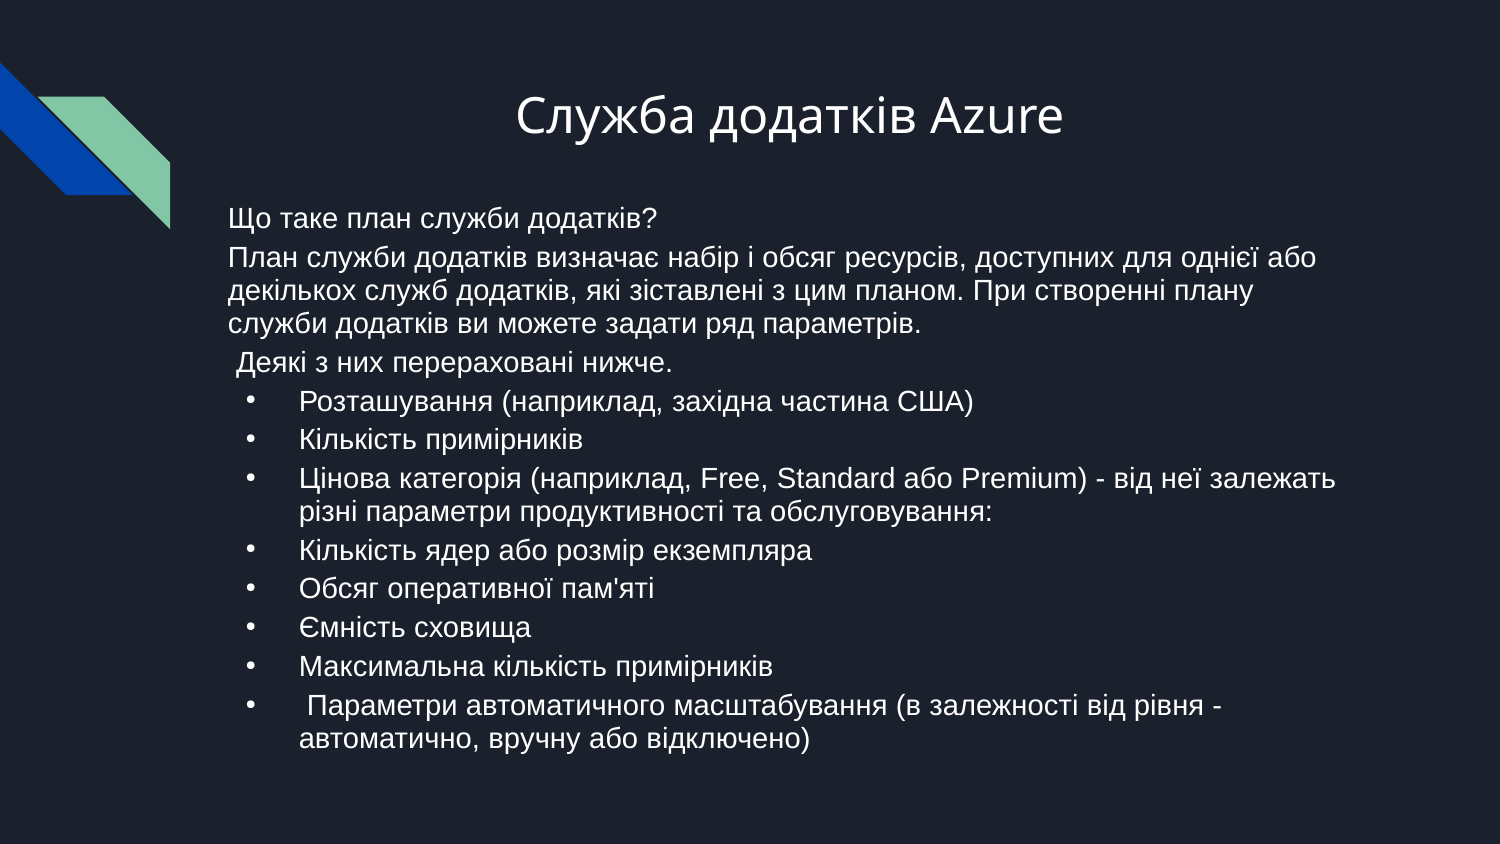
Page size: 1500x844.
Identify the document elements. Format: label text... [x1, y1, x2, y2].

title Служба додатків Azure [212, 64, 1368, 187]
list Що таке план служби додатків? План служби додатків визначає набір і обсяг ресурсів, доступних для однієї або декількох служб додатків, які зіставлені з цим планом. При створенні плану служби додатків ви можете задати ряд параметрів. Деякі з них перераховані нижче. Розташування (наприклад, західна частина США) Кількість примірників Цінова категорія (наприклад, Free, Standard або Premium) - від неї залежать різні параметри продуктивності та обслуговування: Кількість ядер або розмір екземпляра Обсяг оперативної пам'яті Ємність сховища Максимальна кількість примірників Параметри автоматичного масштабування (в залежності від рівня - автоматично, вручну або відключено) [212, 187, 1368, 788]
